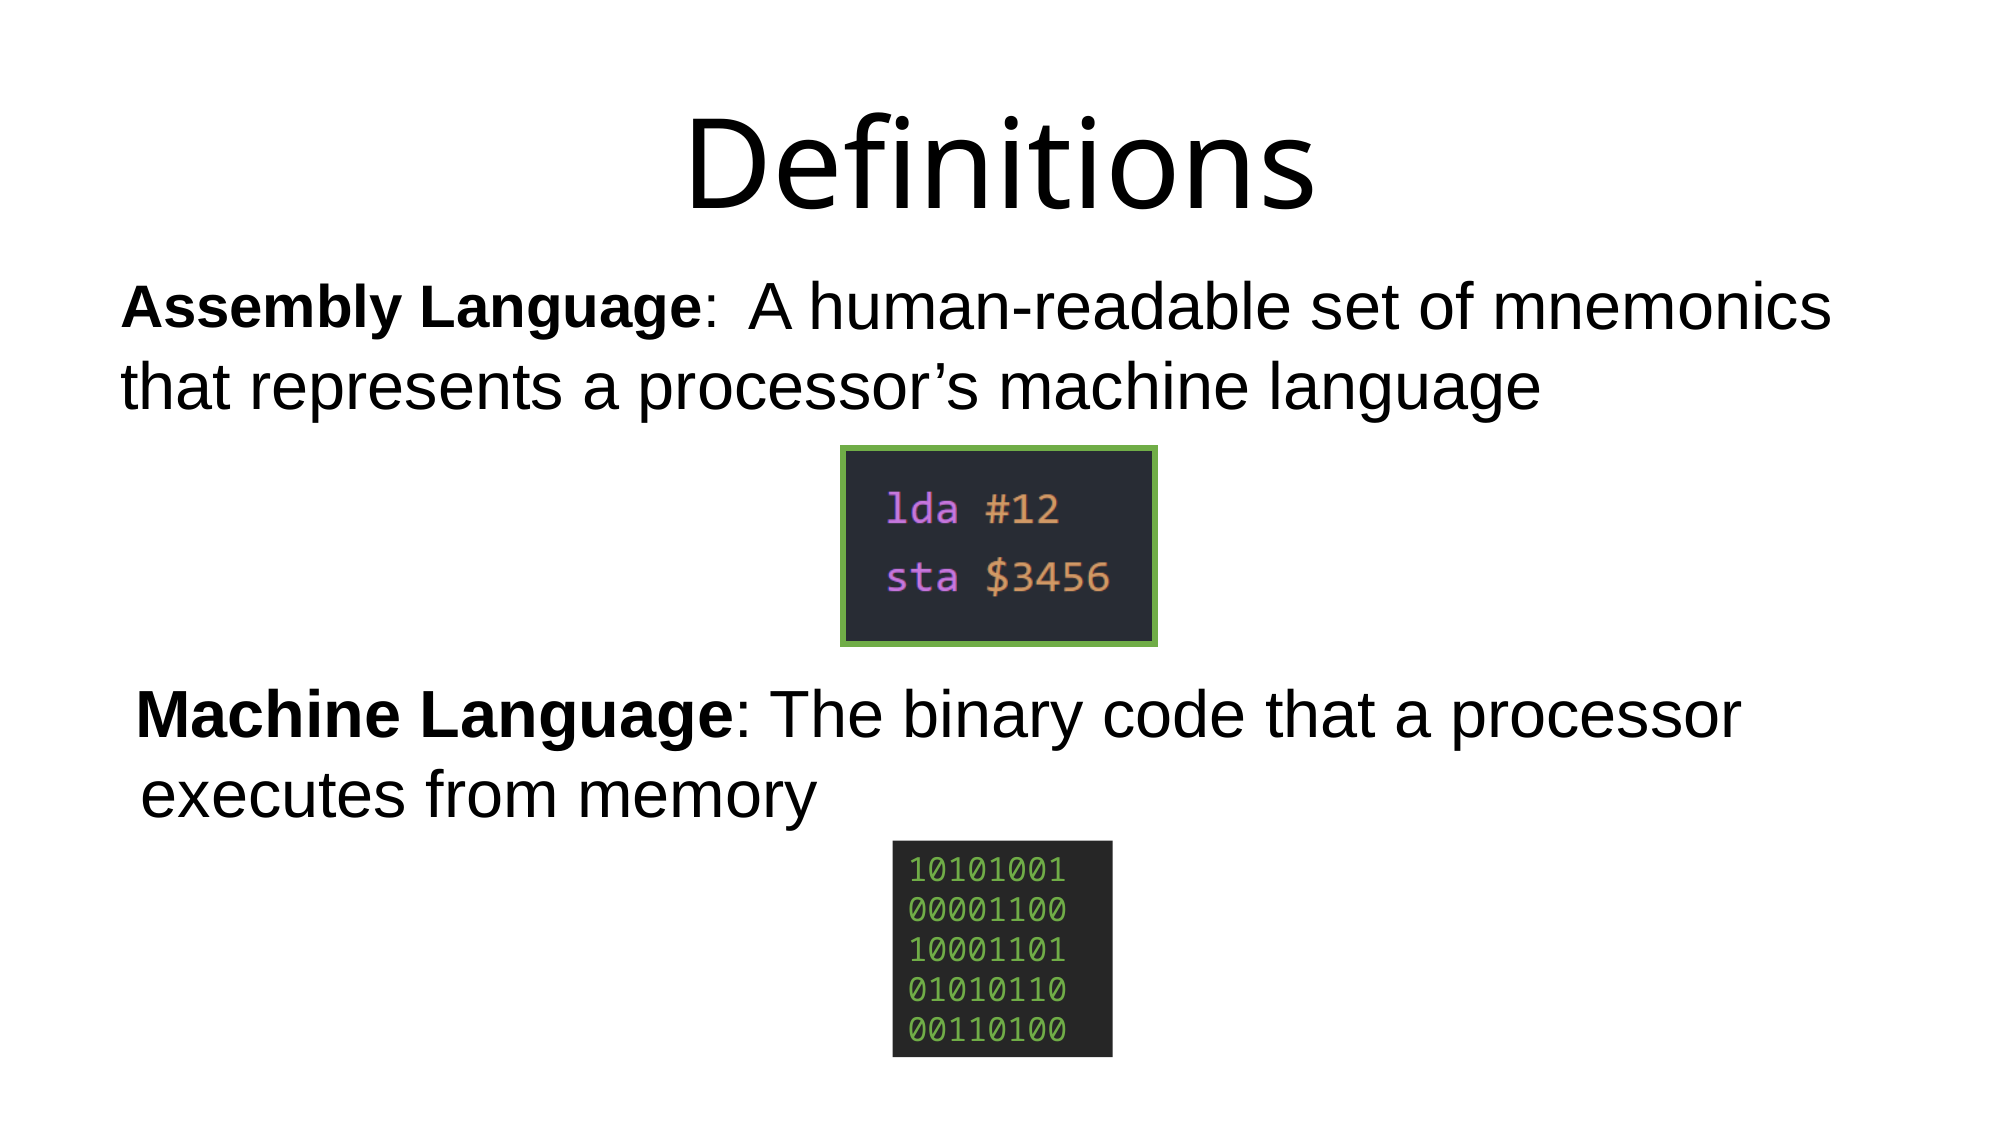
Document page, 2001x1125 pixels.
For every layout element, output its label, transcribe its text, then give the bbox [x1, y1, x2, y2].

text_box A human-readable set of mnemonics that represents a processor’s machine language [105, 255, 1921, 511]
text_box 10101001 00001100 10001101 01010110 00110100 [892, 840, 1113, 1058]
picture [846, 450, 1153, 641]
text_box Machine Language: [120, 672, 1846, 753]
text_box The binary code that a processor executes from memory [125, 663, 1891, 841]
title Definitions [137, 59, 1863, 278]
list Assembly Language: [105, 268, 1831, 349]
